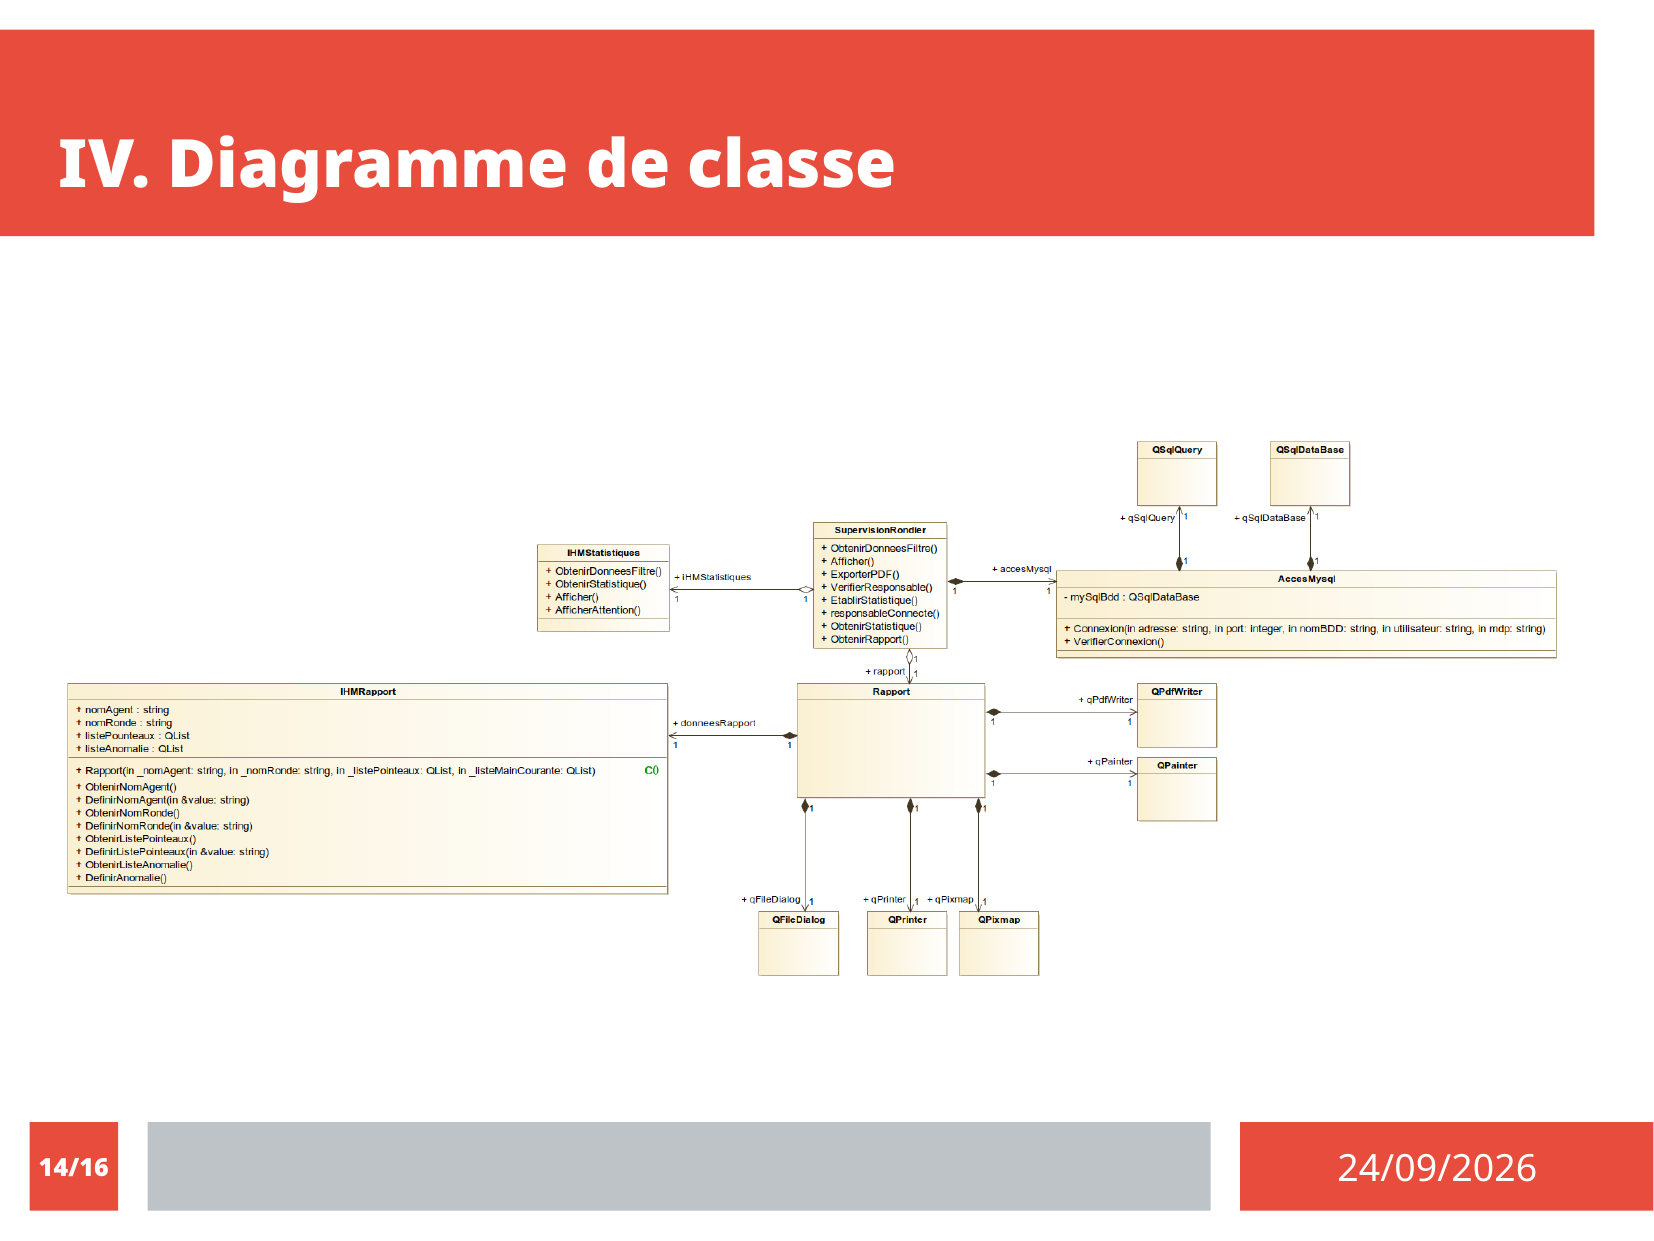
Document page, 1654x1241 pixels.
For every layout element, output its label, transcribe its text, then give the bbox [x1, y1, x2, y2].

picture [59, 324, 1565, 1093]
title IV. Diagramme de classe [59, 59, 1595, 207]
